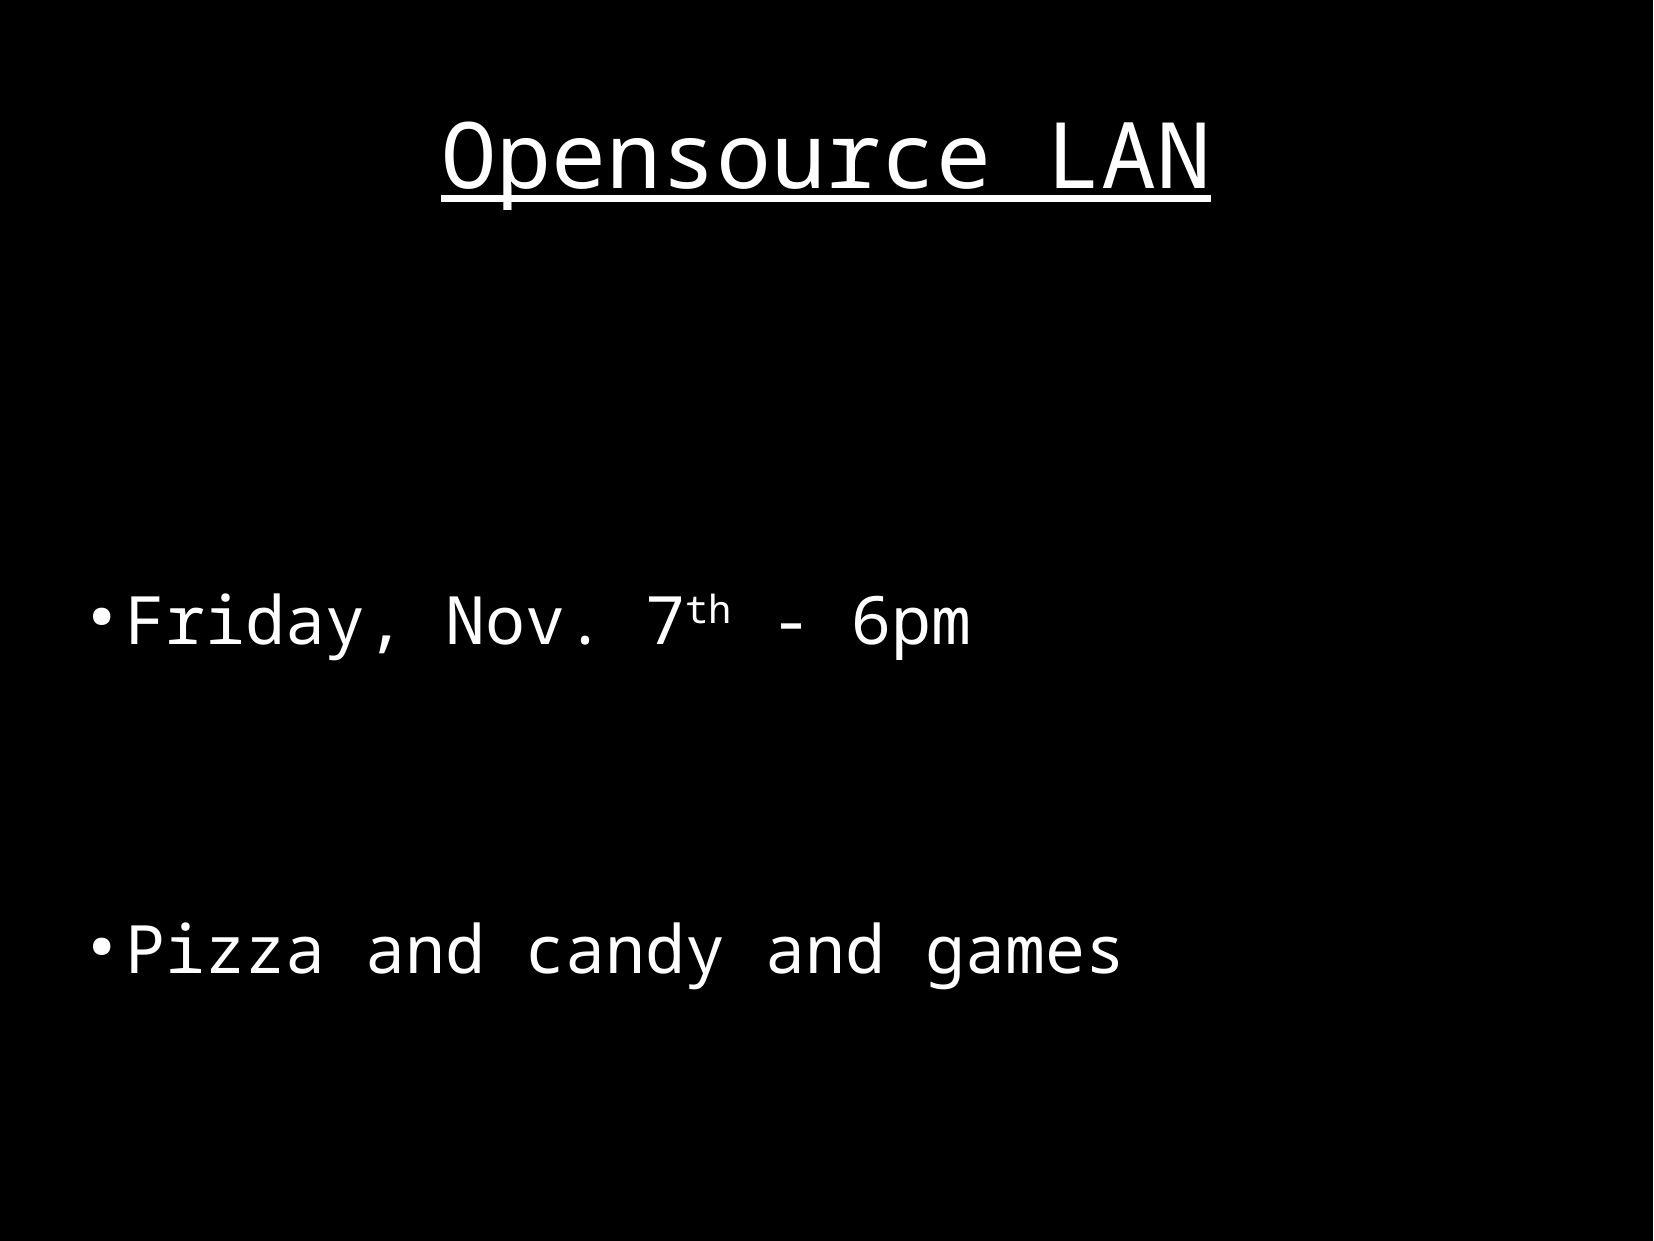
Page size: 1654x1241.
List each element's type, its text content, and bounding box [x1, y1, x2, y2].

title Opensource LAN [82, 49, 1571, 257]
text_box Friday, Nov. 7th - 6pm Pizza and candy and games [75, 475, 1561, 793]
